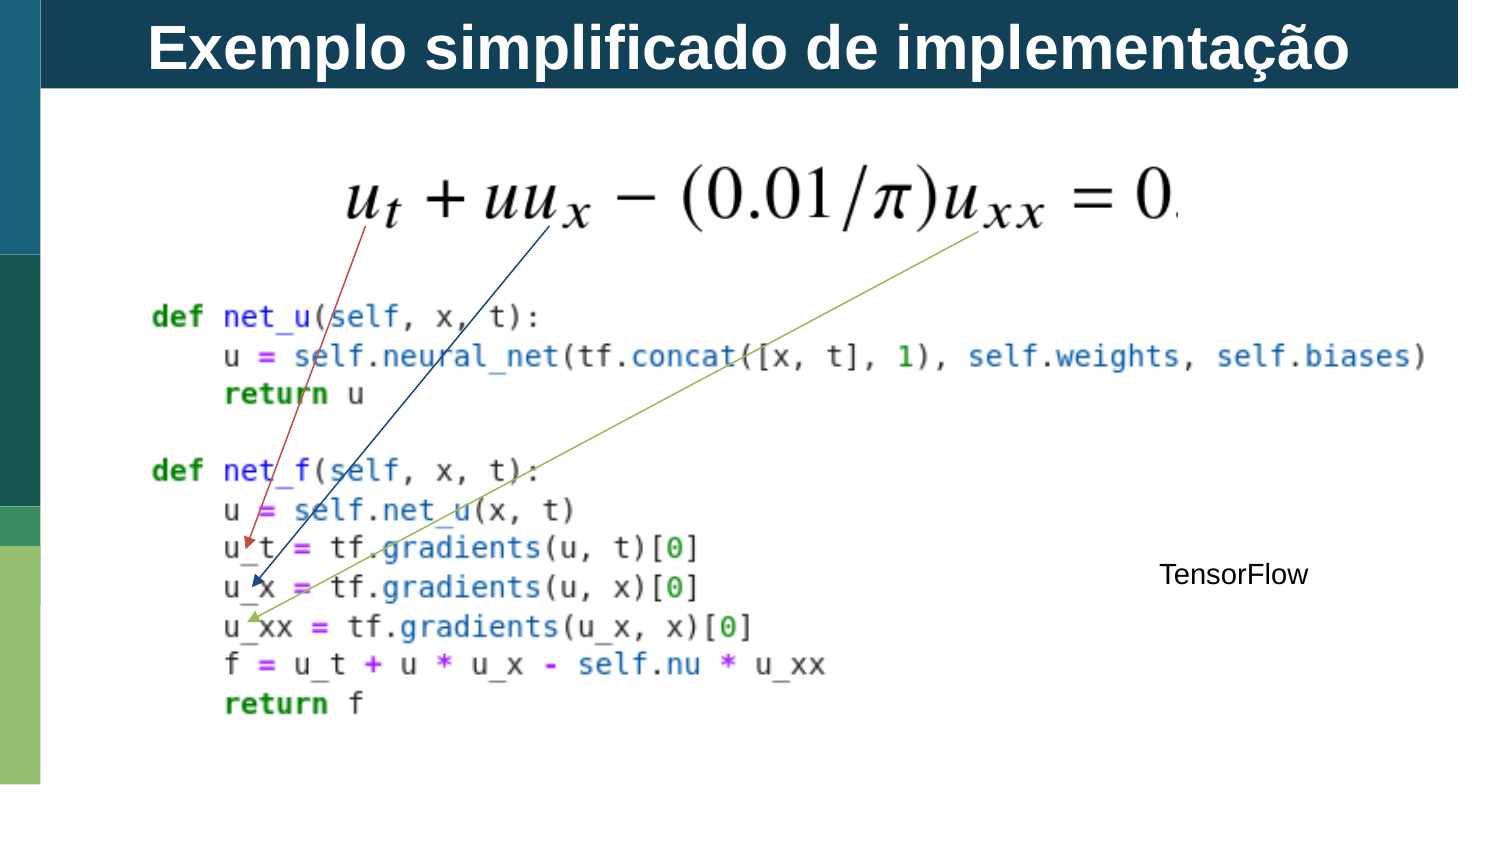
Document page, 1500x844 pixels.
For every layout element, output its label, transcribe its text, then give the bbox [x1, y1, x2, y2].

picture [145, 292, 1434, 729]
text_box TensorFlow [1144, 540, 1500, 606]
text_box Exemplo simplificado de implementação [40, 0, 1458, 89]
picture [322, 156, 1178, 241]
